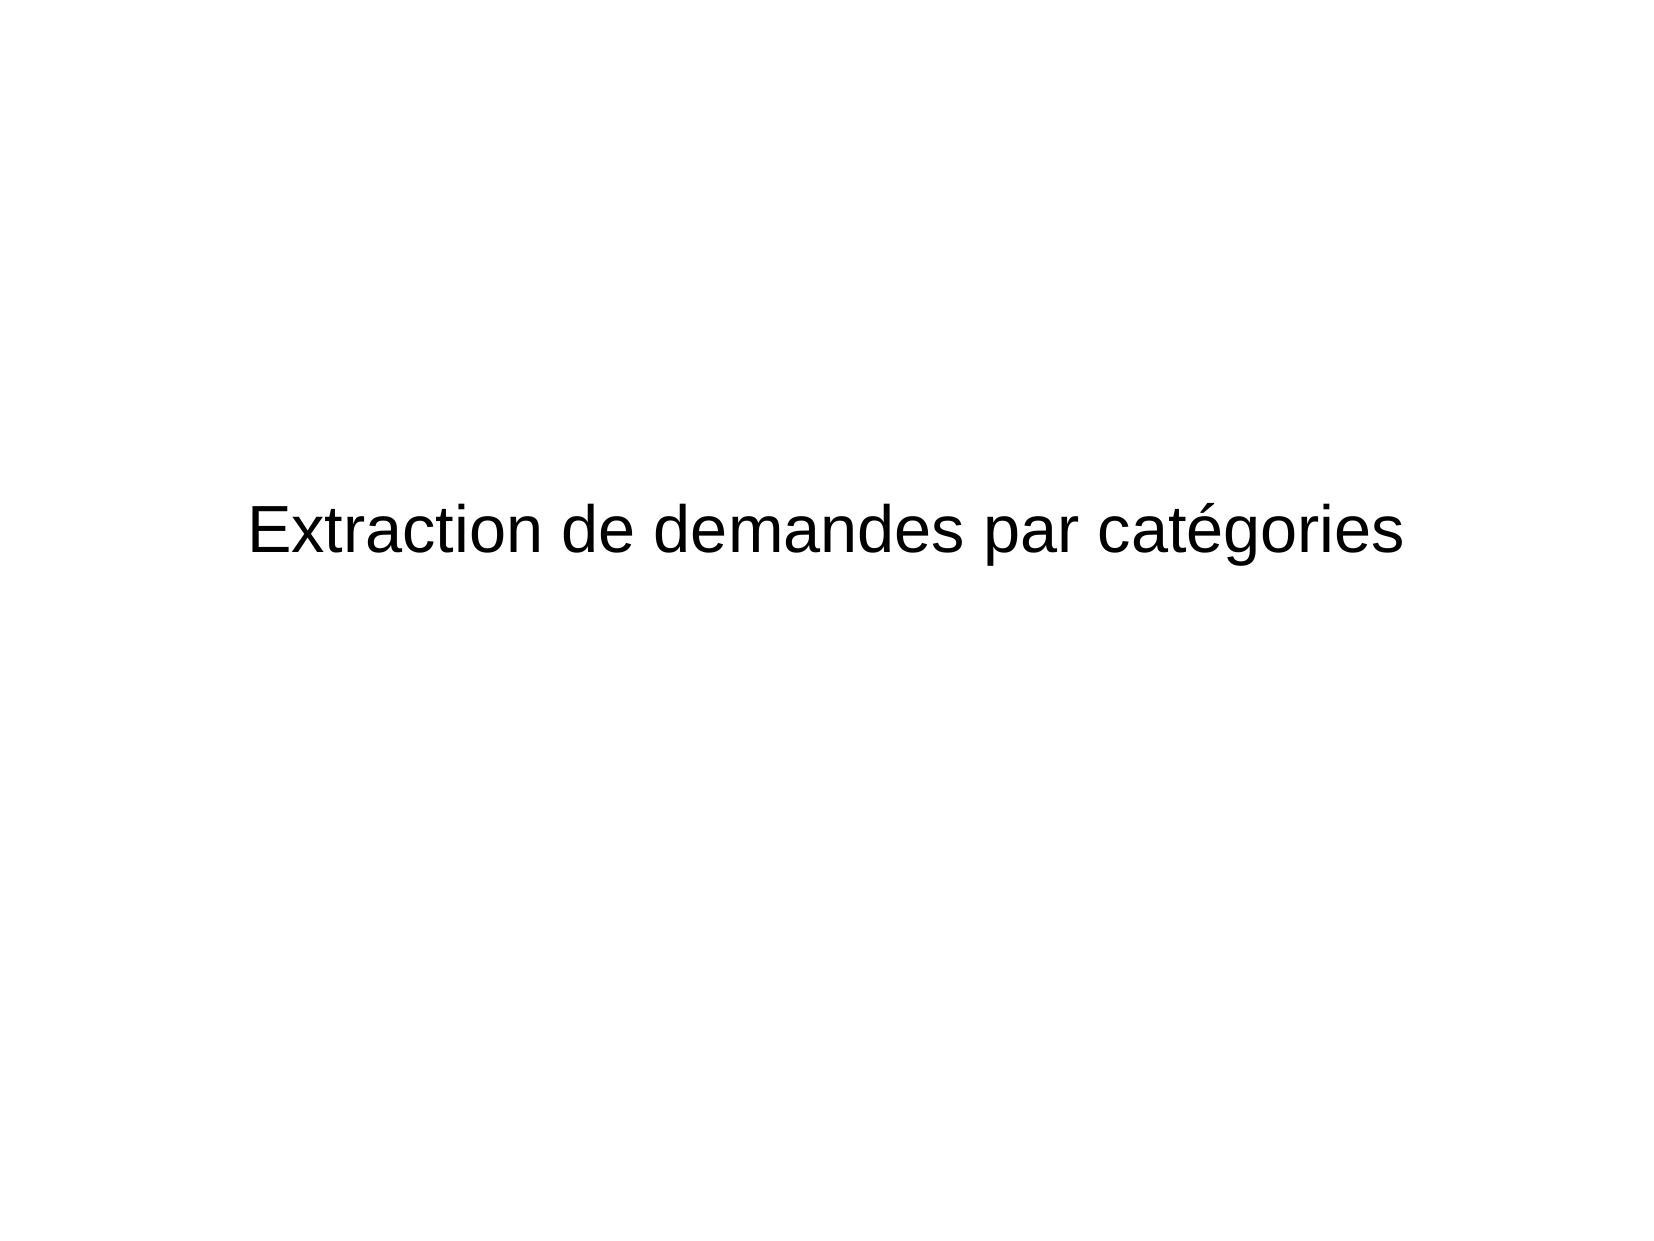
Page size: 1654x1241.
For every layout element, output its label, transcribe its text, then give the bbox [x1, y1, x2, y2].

subtitle Extraction de demandes par catégories [82, 49, 1571, 1010]
